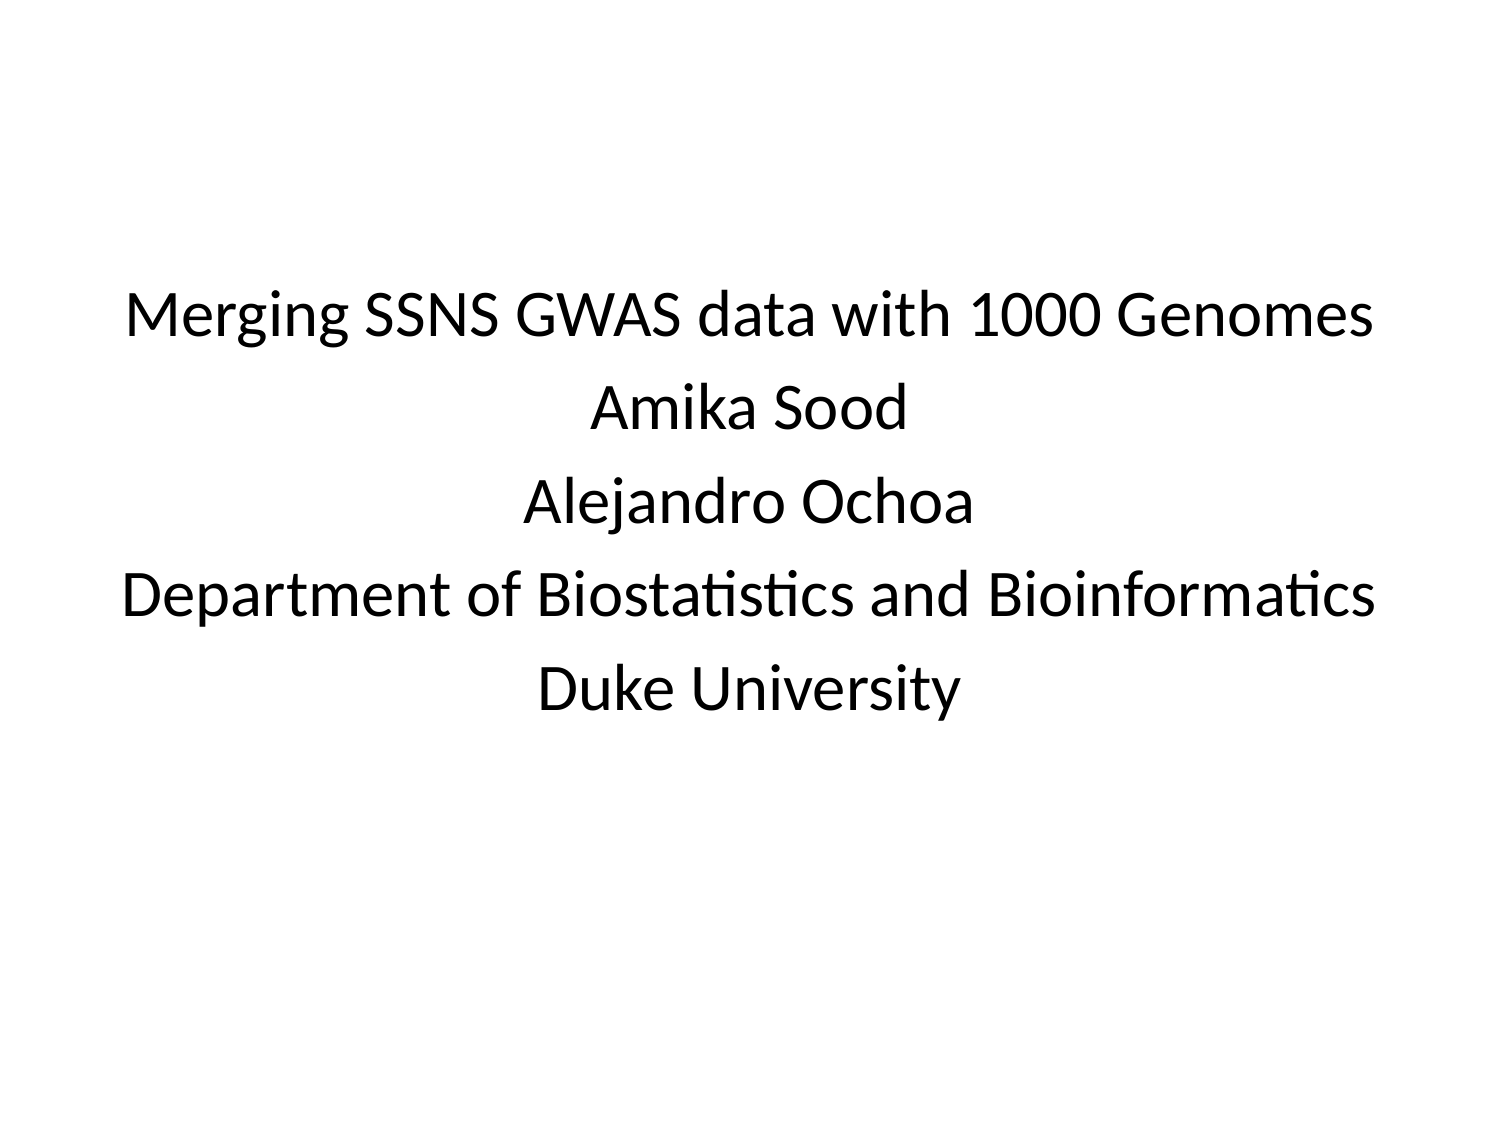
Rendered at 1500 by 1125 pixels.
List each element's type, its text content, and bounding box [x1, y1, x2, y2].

list Merging SSNS GWAS data with 1000 Genomes Amika Sood Alejandro Ochoa Department of Biostatistics and Bioinformatics Duke University [75, 262, 1425, 1005]
